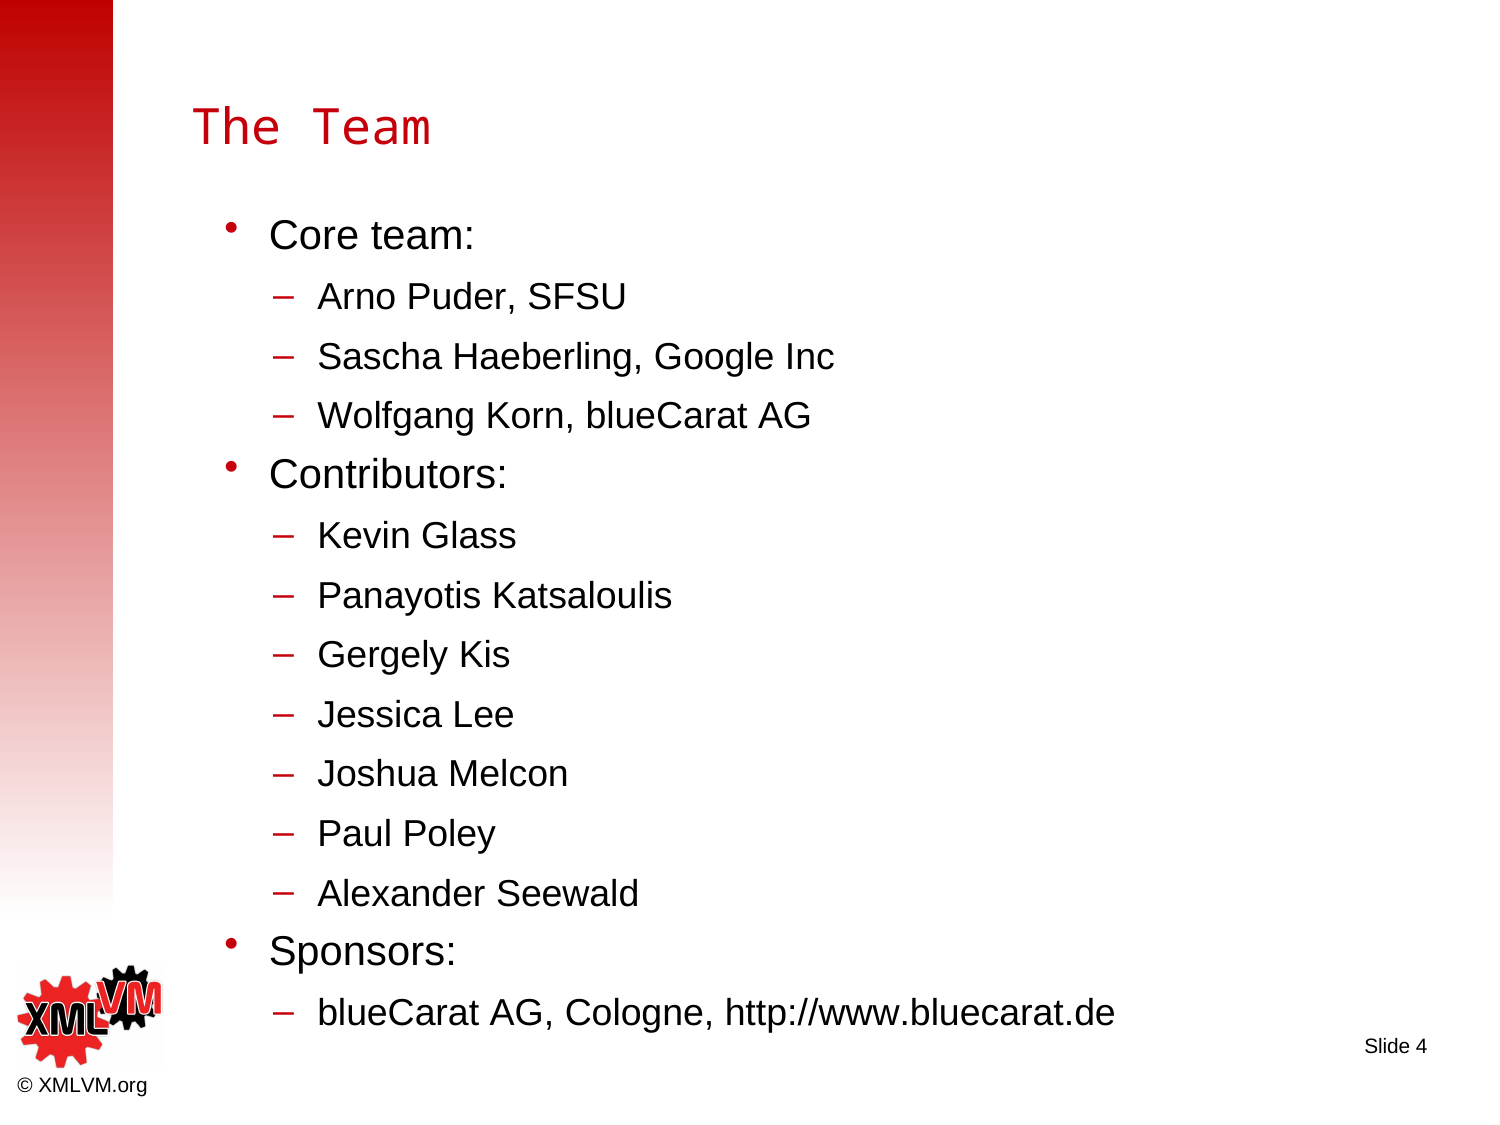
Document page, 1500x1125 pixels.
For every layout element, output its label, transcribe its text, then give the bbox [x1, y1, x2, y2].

title The Team [177, 59, 1454, 199]
picture [16, 964, 164, 1069]
list Core team: Arno Puder, SFSU Sascha Haeberling, Google Inc Wolfgang Korn, blueCarat AG Contributors: Kevin Glass Panayotis Katsaloulis Gergely Kis Jessica Lee Joshua Melcon Paul Poley Alexander Seewald Sponsors: blueCarat AG, Cologne, http://www.bluecarat.de [224, 207, 1447, 1034]
